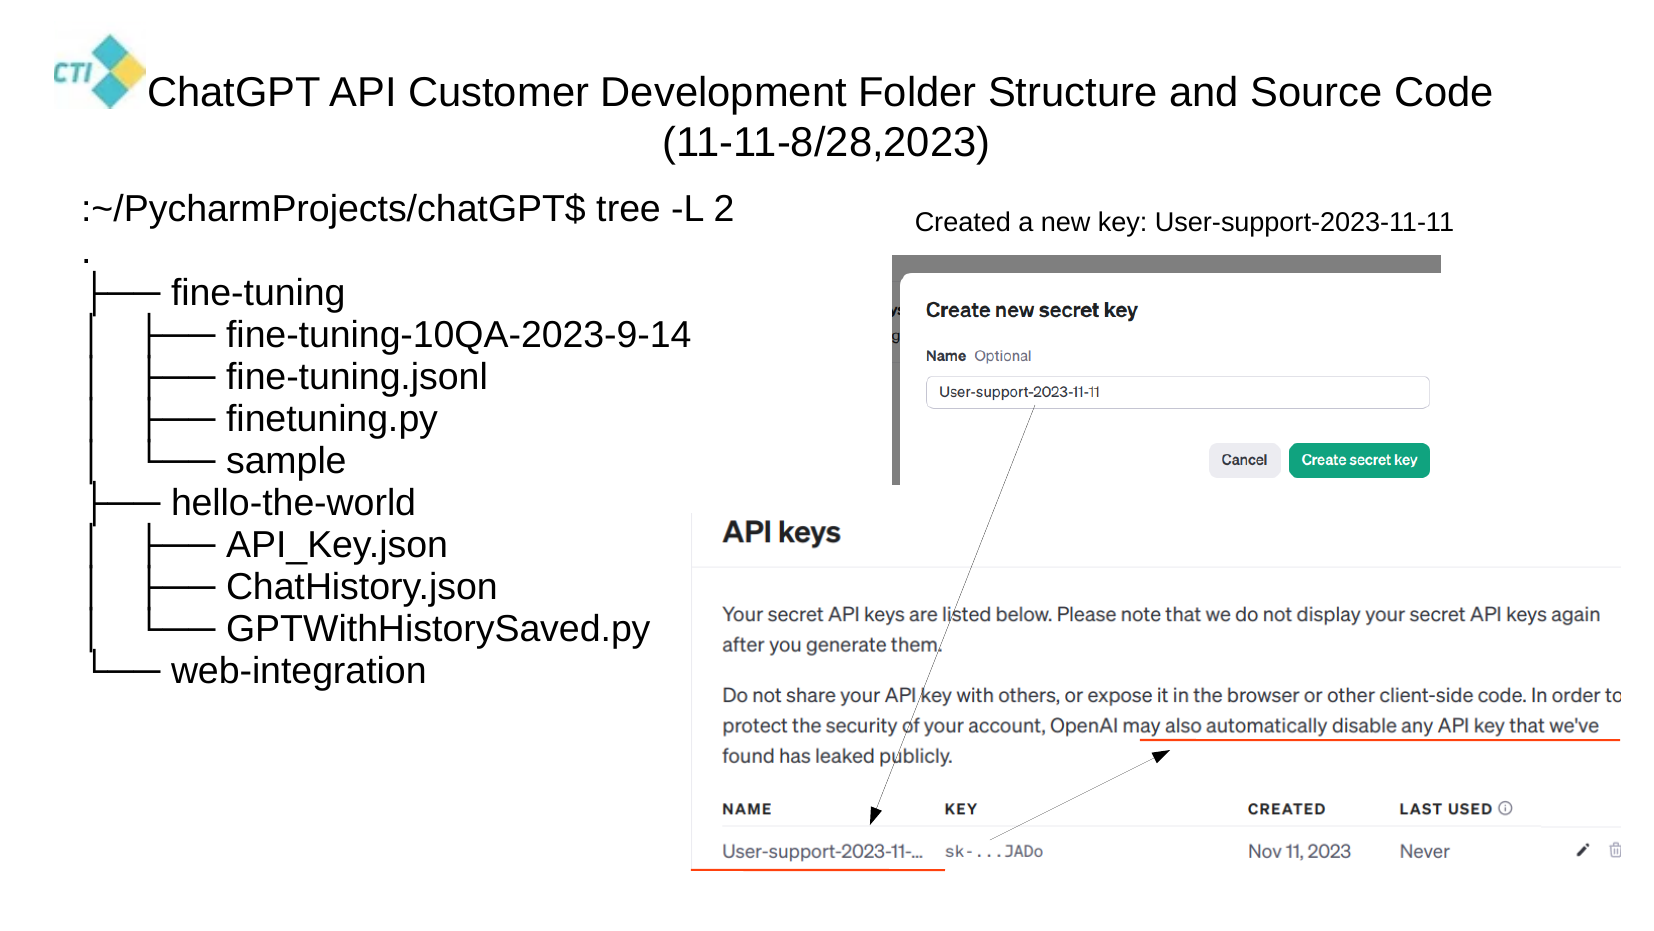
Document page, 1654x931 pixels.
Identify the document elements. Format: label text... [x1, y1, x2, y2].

picture [690, 513, 1621, 871]
picture [892, 255, 1441, 485]
text_box Created a new key: User-support-2023-11-11 [900, 199, 1471, 245]
title ChatGPT API Customer Development Folder Structure and Source Code (11-11-8/28,2023) [82, 37, 1571, 193]
text_box :~/PycharmProjects/chatGPT$ tree -L 2 . ├── fine-tuning │ ├── fine-tuning-10QA-2023-9-14 │ ├── fine-tuning.jsonl │ ├── finetuning.py │ └── sample ├── hello-the-world │ ├── API_Key.json │ ├── ChatHistory.json │ └── GPTWithHistorySaved.py └── web-integration [66, 180, 751, 699]
picture [54, 21, 146, 109]
